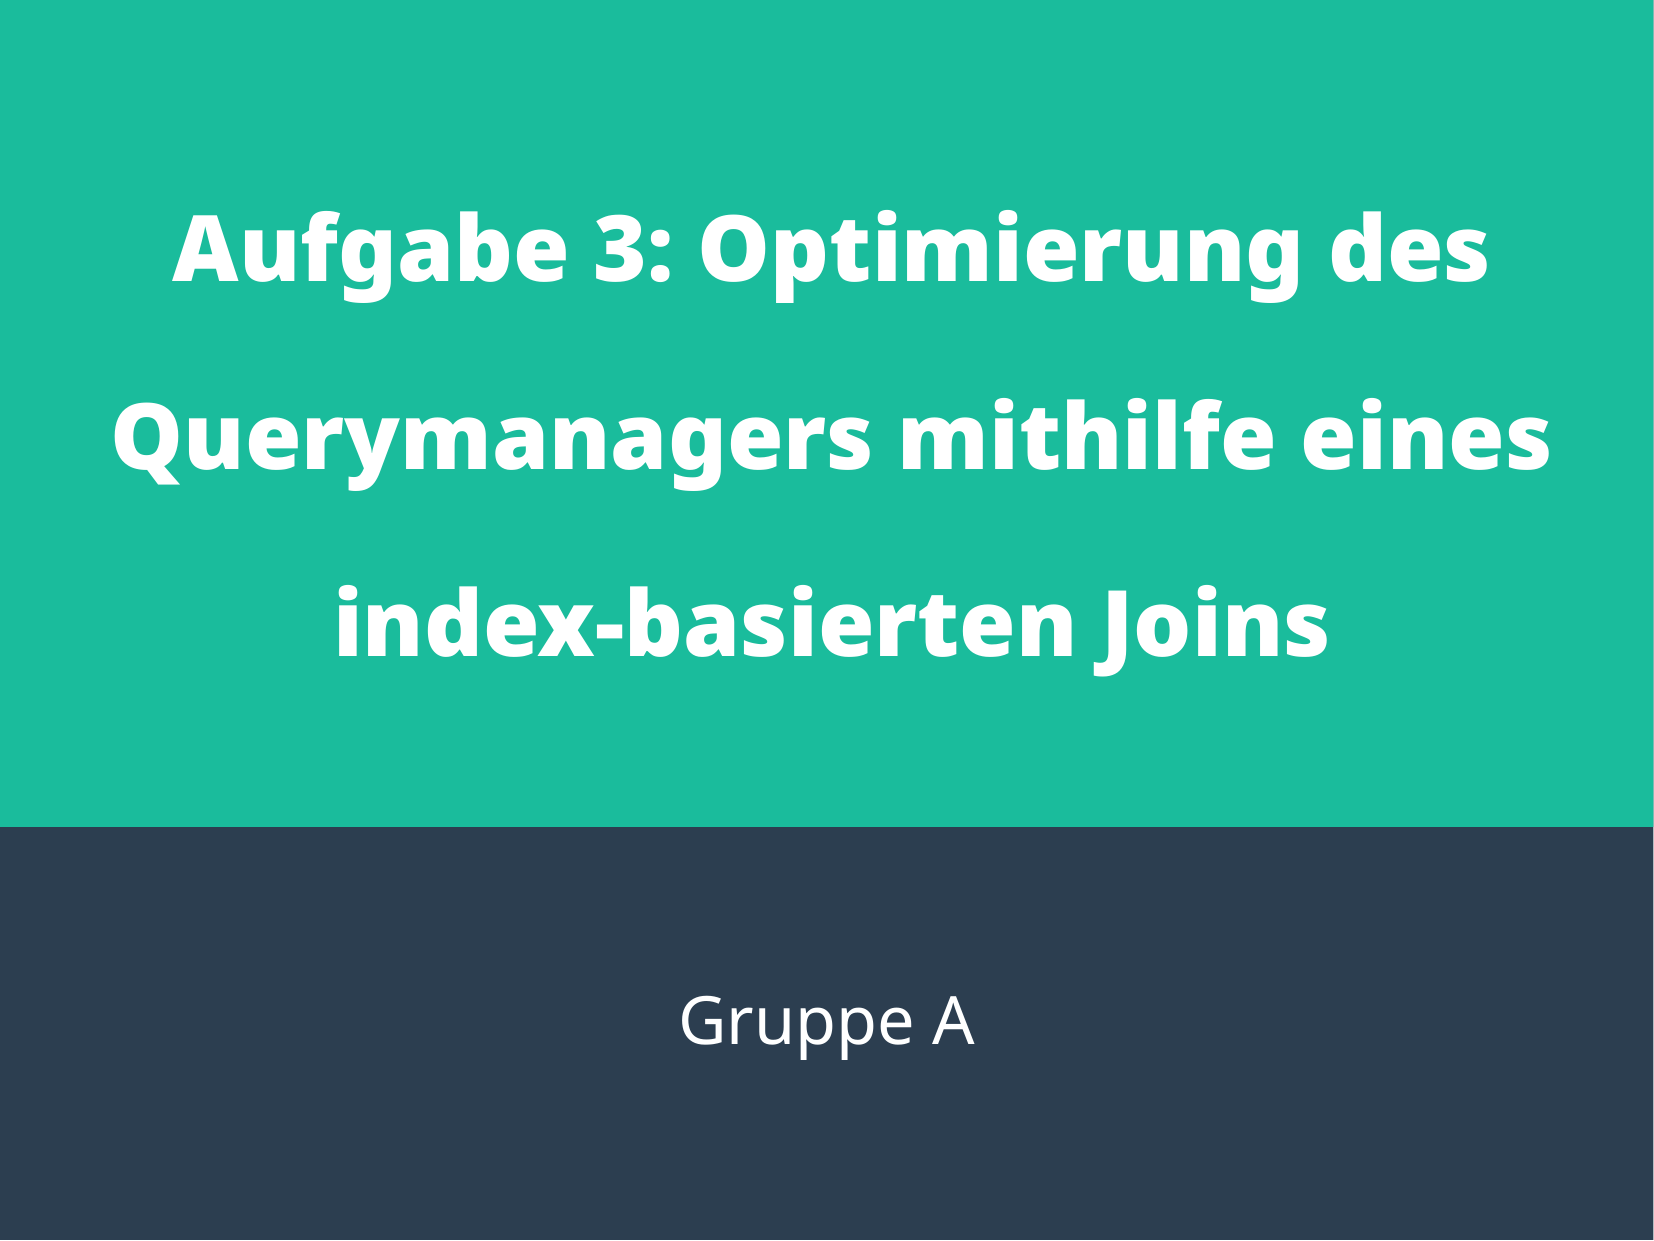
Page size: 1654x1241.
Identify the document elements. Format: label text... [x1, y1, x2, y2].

title Aufgabe 3: Optimierung des Querymanagers mithilfe eines index-basierten Joins [47, 1, 1583, 804]
subtitle Gruppe A [59, 856, 1595, 1182]
